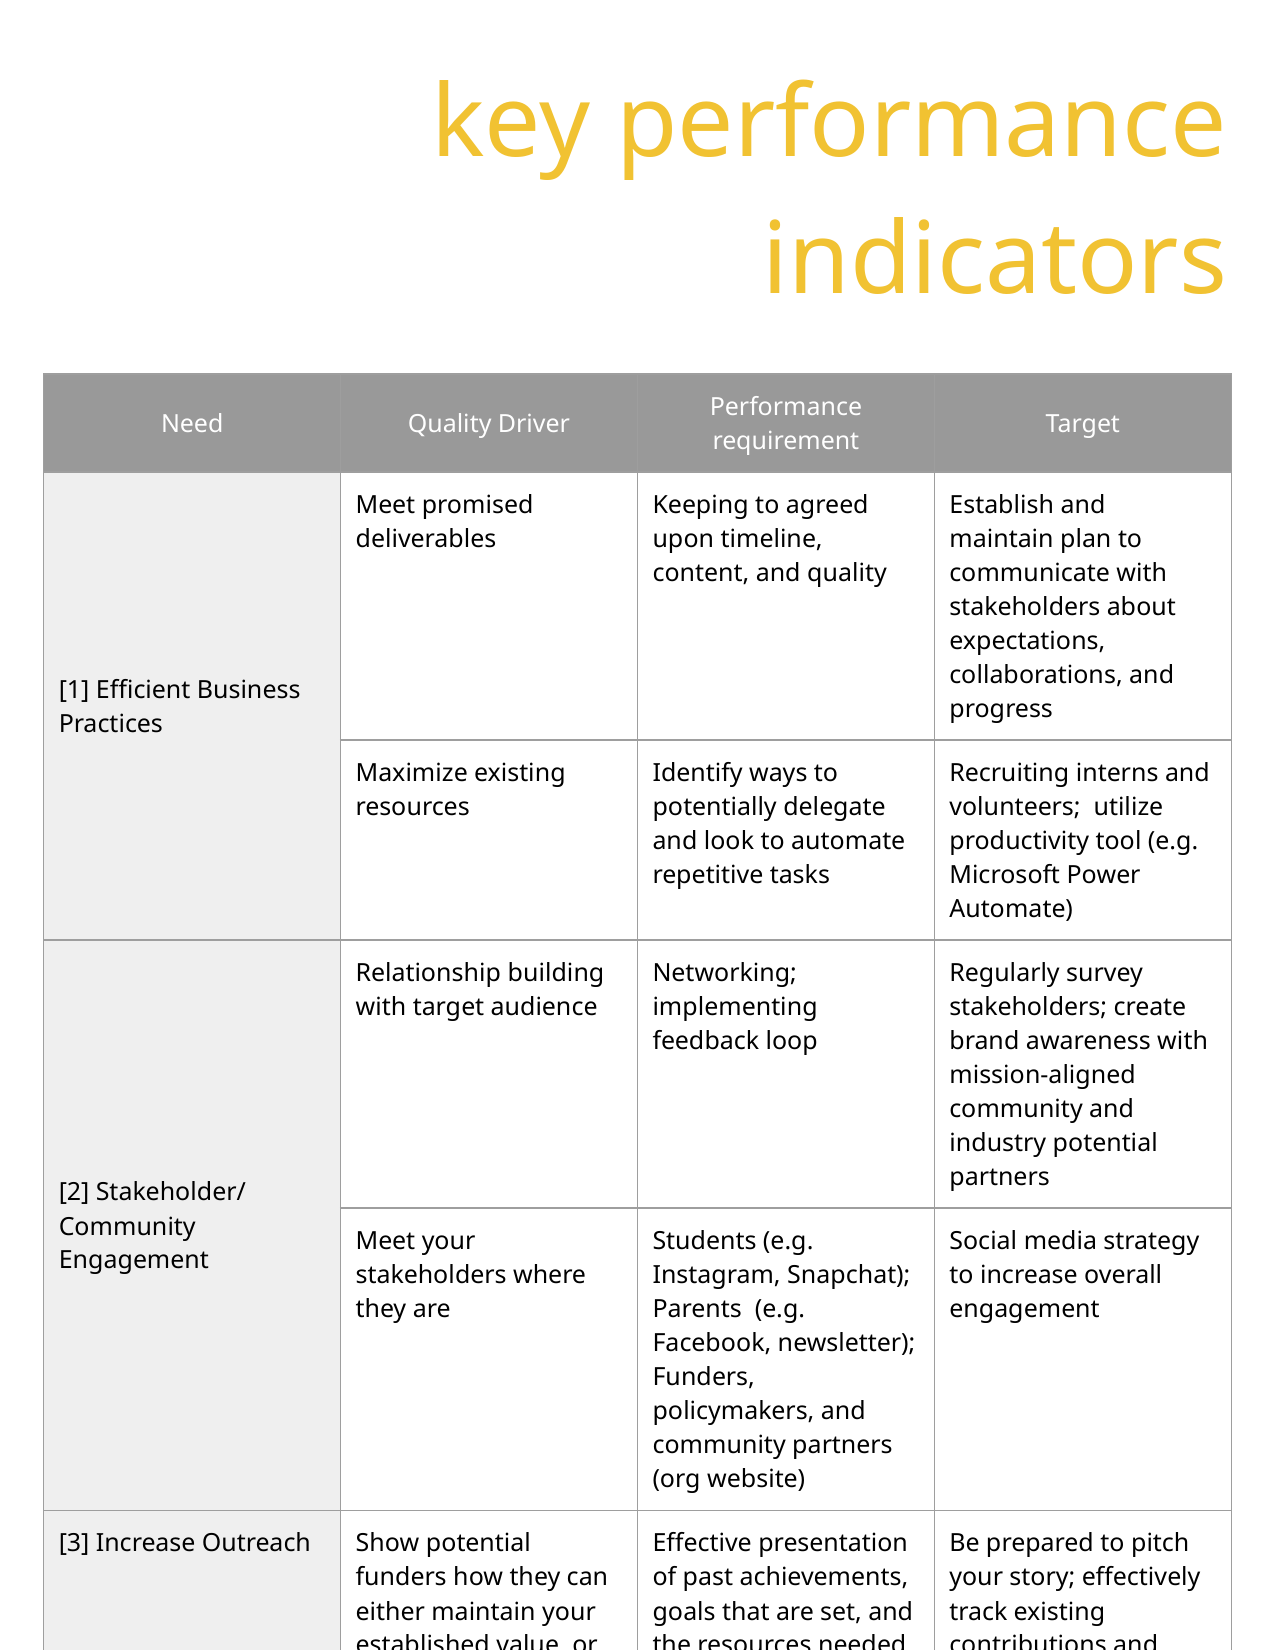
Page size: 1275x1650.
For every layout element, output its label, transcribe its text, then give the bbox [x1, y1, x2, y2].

table_cell Maximize existing resources [341, 741, 637, 939]
table_cell Networking; implementing feedback loop [638, 941, 934, 1207]
table_header Quality Driver [341, 375, 637, 471]
table_cell Identify ways to potentially delegate and look to automate repetitive tasks [638, 741, 934, 939]
table_header Need [44, 375, 340, 471]
table_cell [3] Increase Outreach [44, 1511, 340, 1650]
table_cell Meet your stakeholders where they are [341, 1209, 637, 1510]
table_cell Establish and maintain plan to communicate with stakeholders about expectations, collaborations, and progress [935, 473, 1231, 739]
table_cell Be prepared to pitch your story; effectively track existing contributions and projects; forecast programming budgets to share with funders and policymakers [935, 1511, 1231, 1650]
table_cell Show potential funders how they can either maintain your established value, or achieve new value [341, 1511, 637, 1650]
table_cell Relationship building with target audience [341, 941, 637, 1207]
table_header Performance requirement [638, 375, 934, 471]
table_header Target [935, 375, 1231, 471]
table_cell Keeping to agreed upon timeline, content, and quality [638, 473, 934, 739]
table_cell Recruiting interns and volunteers; utilize productivity tool (e.g. Microsoft Power Automate) [935, 741, 1231, 939]
table_cell [2] Stakeholder/ Community Engagement [44, 941, 340, 1510]
table_cell Meet promised deliverables [341, 473, 637, 739]
table_cell [1] Efficient Business Practices [44, 473, 340, 939]
table_cell Effective presentation of past achievements, goals that are set, and the resources needed to perform them [638, 1511, 934, 1650]
table_cell Regularly survey stakeholders; create brand awareness with mission-aligned community and industry potential partners [935, 941, 1231, 1207]
subtitle key performance indicators [54, 23, 1243, 190]
table_cell Social media strategy to increase overall engagement [935, 1209, 1231, 1510]
table_cell Students (e.g. Instagram, Snapchat); Parents (e.g. Facebook, newsletter); Funders, policymakers, and community partners (org website) [638, 1209, 934, 1510]
